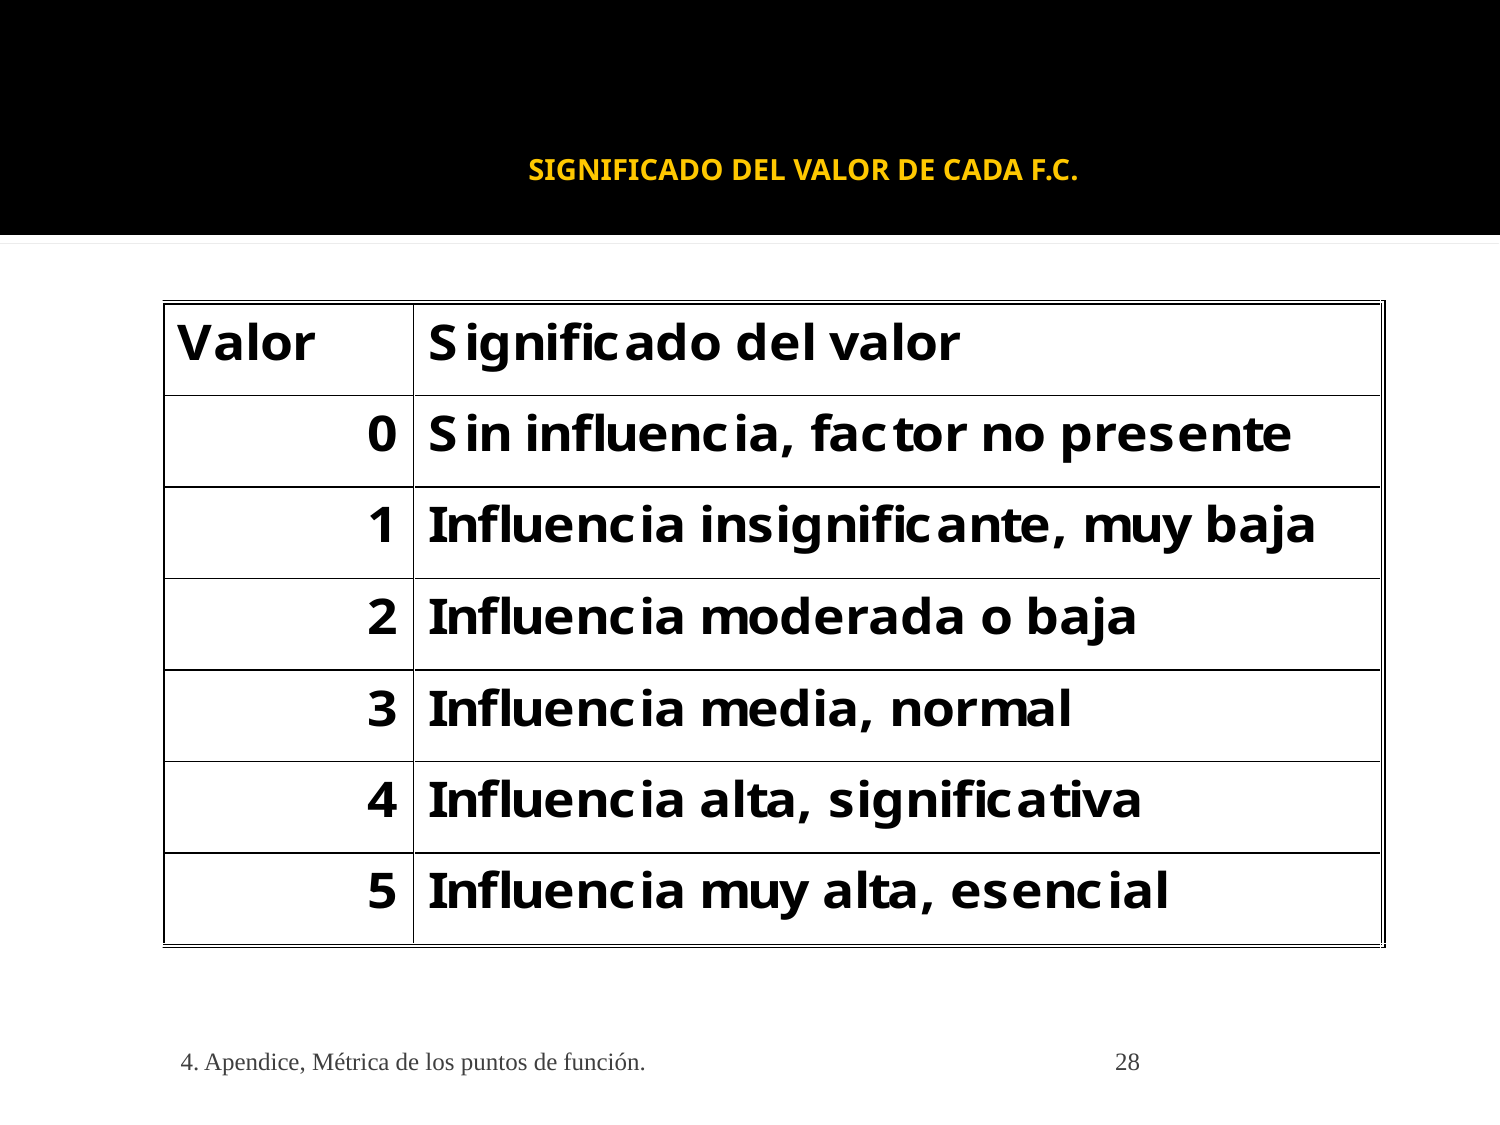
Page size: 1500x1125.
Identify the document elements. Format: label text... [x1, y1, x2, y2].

title SIGNIFICADO DEL VALOR DE CADA F.C. [162, 75, 1438, 263]
chart [162, 299, 1440, 978]
text_box 4. Apendice, Métrica de los puntos de función. [162, 1037, 951, 1075]
text_box [1100, 1037, 1438, 1075]
